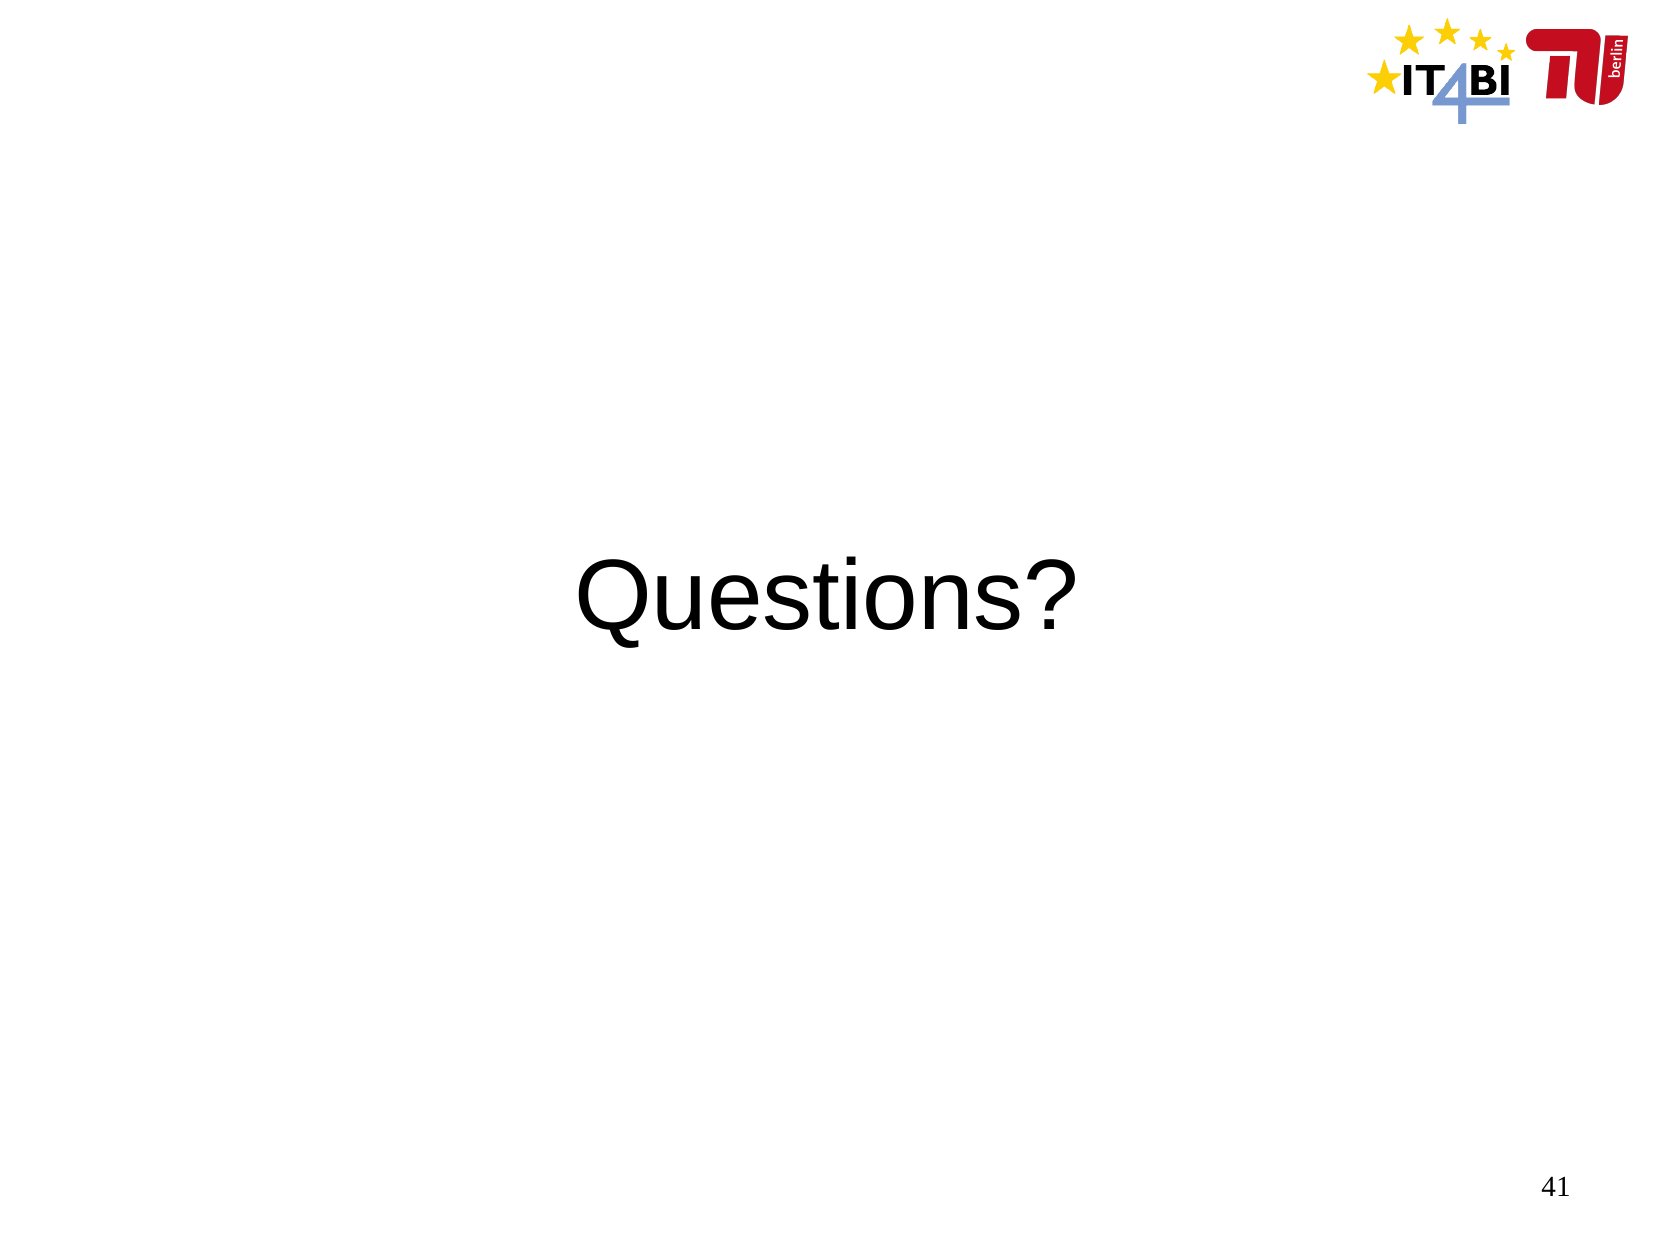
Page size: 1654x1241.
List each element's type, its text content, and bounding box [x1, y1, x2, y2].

picture [1526, 29, 1628, 105]
subtitle Questions? [82, 49, 1571, 1140]
picture [1367, 18, 1515, 49]
